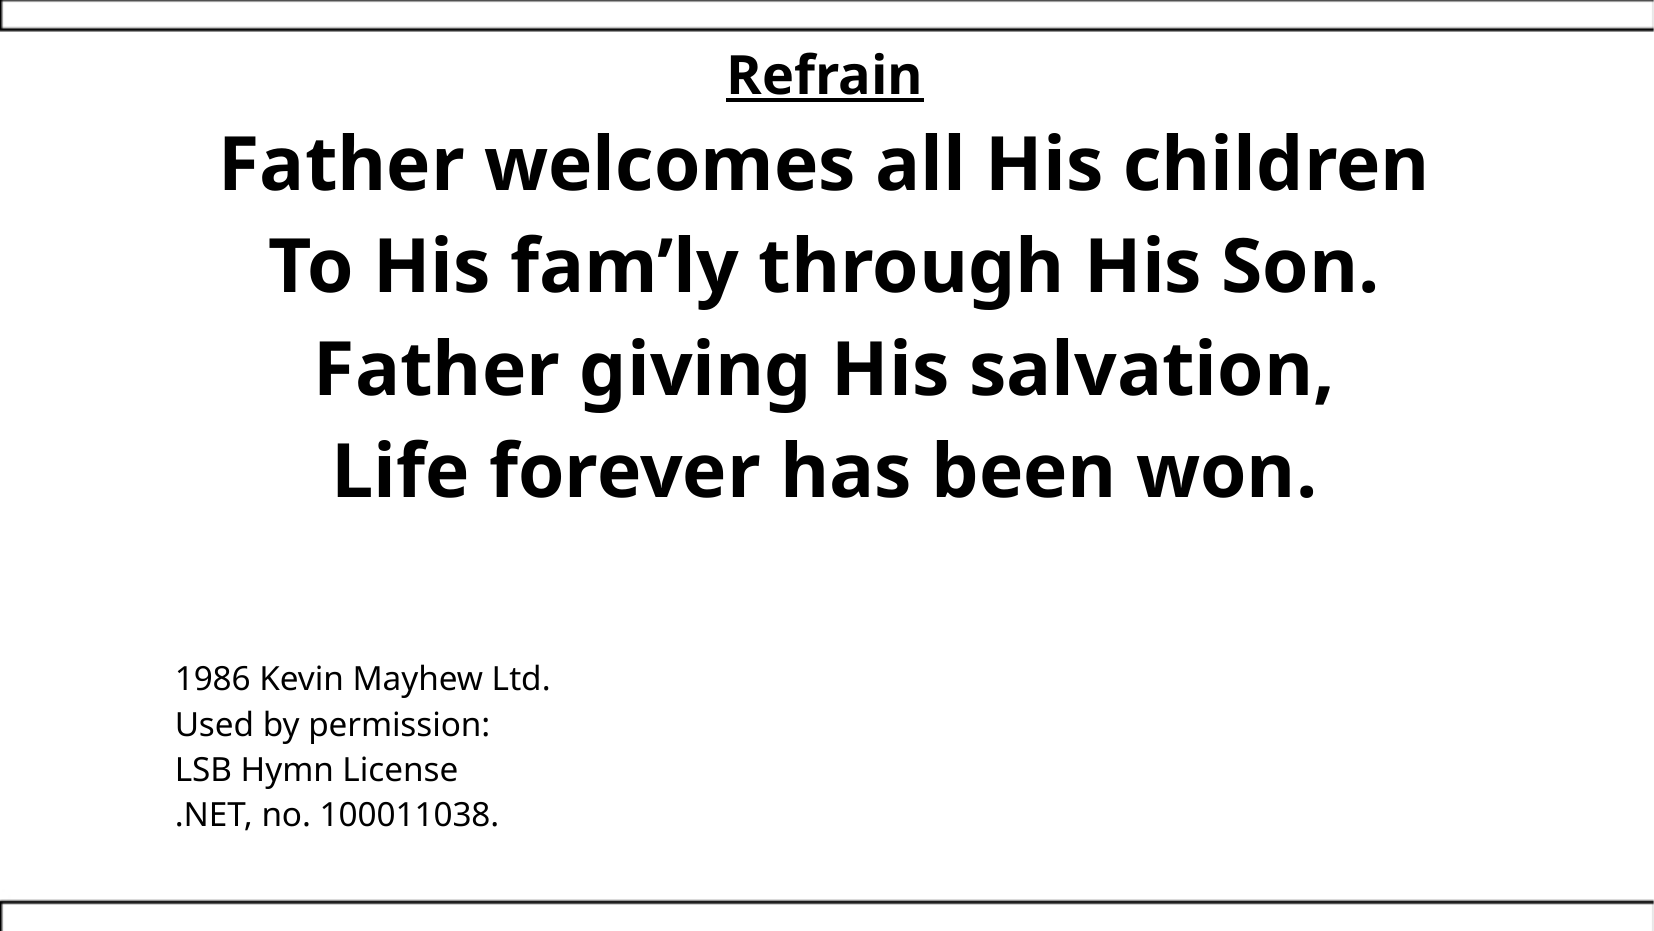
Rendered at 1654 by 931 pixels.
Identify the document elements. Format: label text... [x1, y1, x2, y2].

picture [0, 0, 1654, 931]
text_box Refrain Father welcomes all His children To His fam’ly through His Son. Father giving His salvation, Life forever has been won. 1986 Kevin Mayhew Ltd. Used by permission: LSB Hymn License .NET, no. 100011038. [90, 28, 1561, 826]
